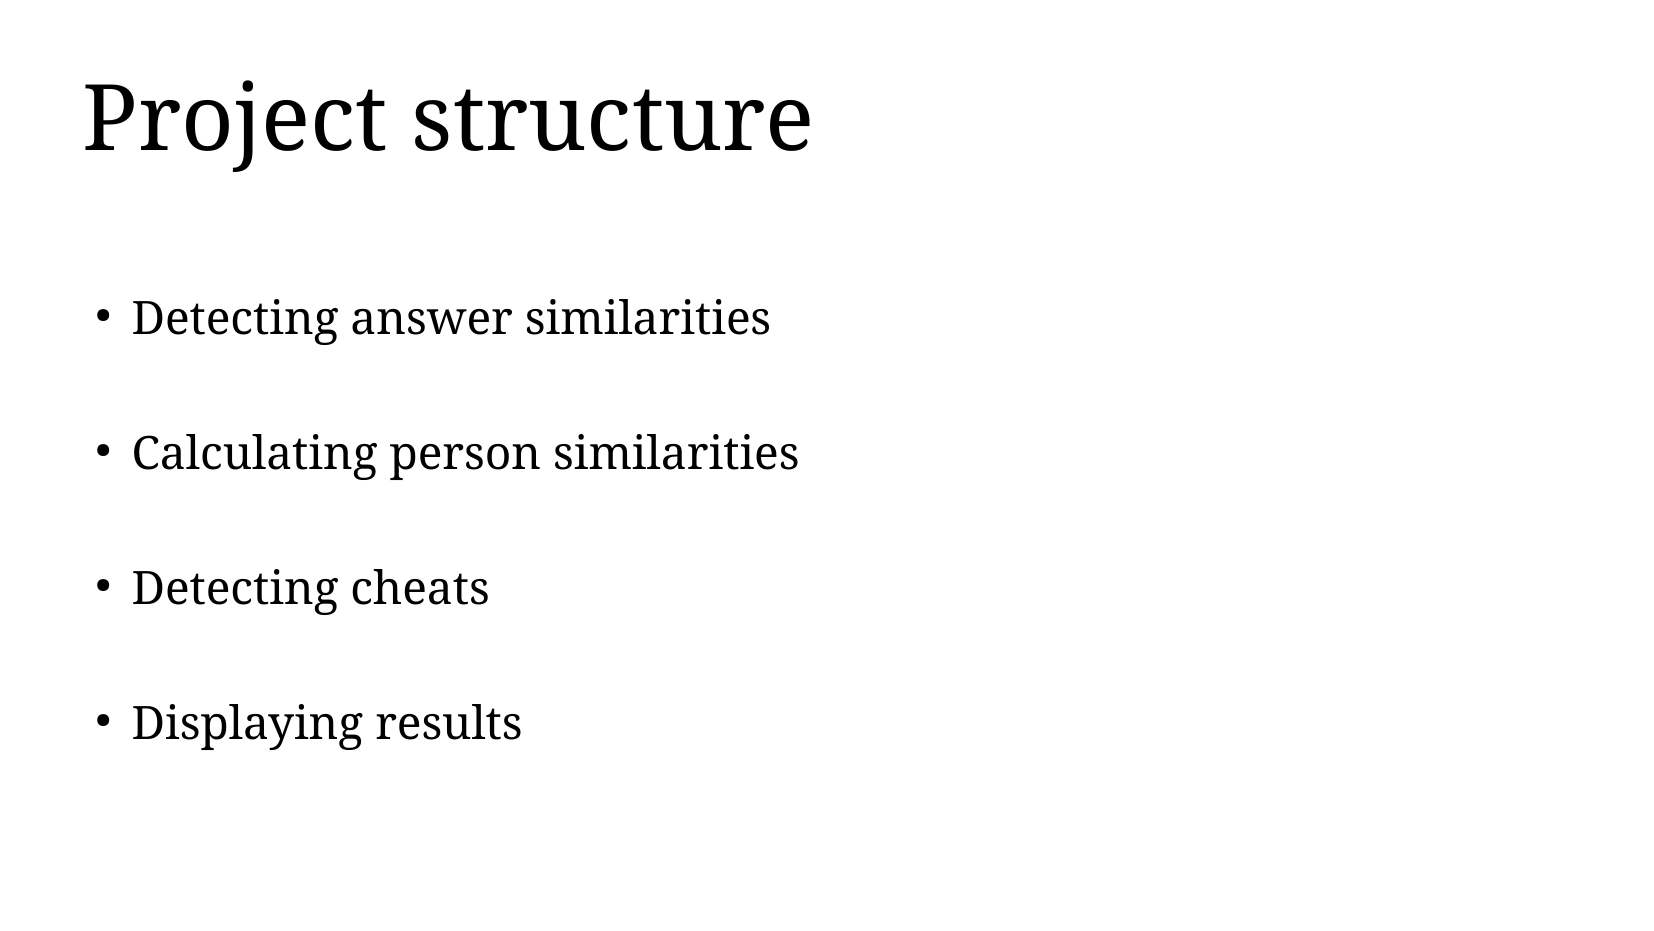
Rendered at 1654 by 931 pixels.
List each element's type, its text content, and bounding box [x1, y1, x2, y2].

list Detecting answer similarities Calculating person similarities Detecting cheats Displaying results [82, 285, 1571, 758]
title Project structure [82, 37, 1571, 193]
